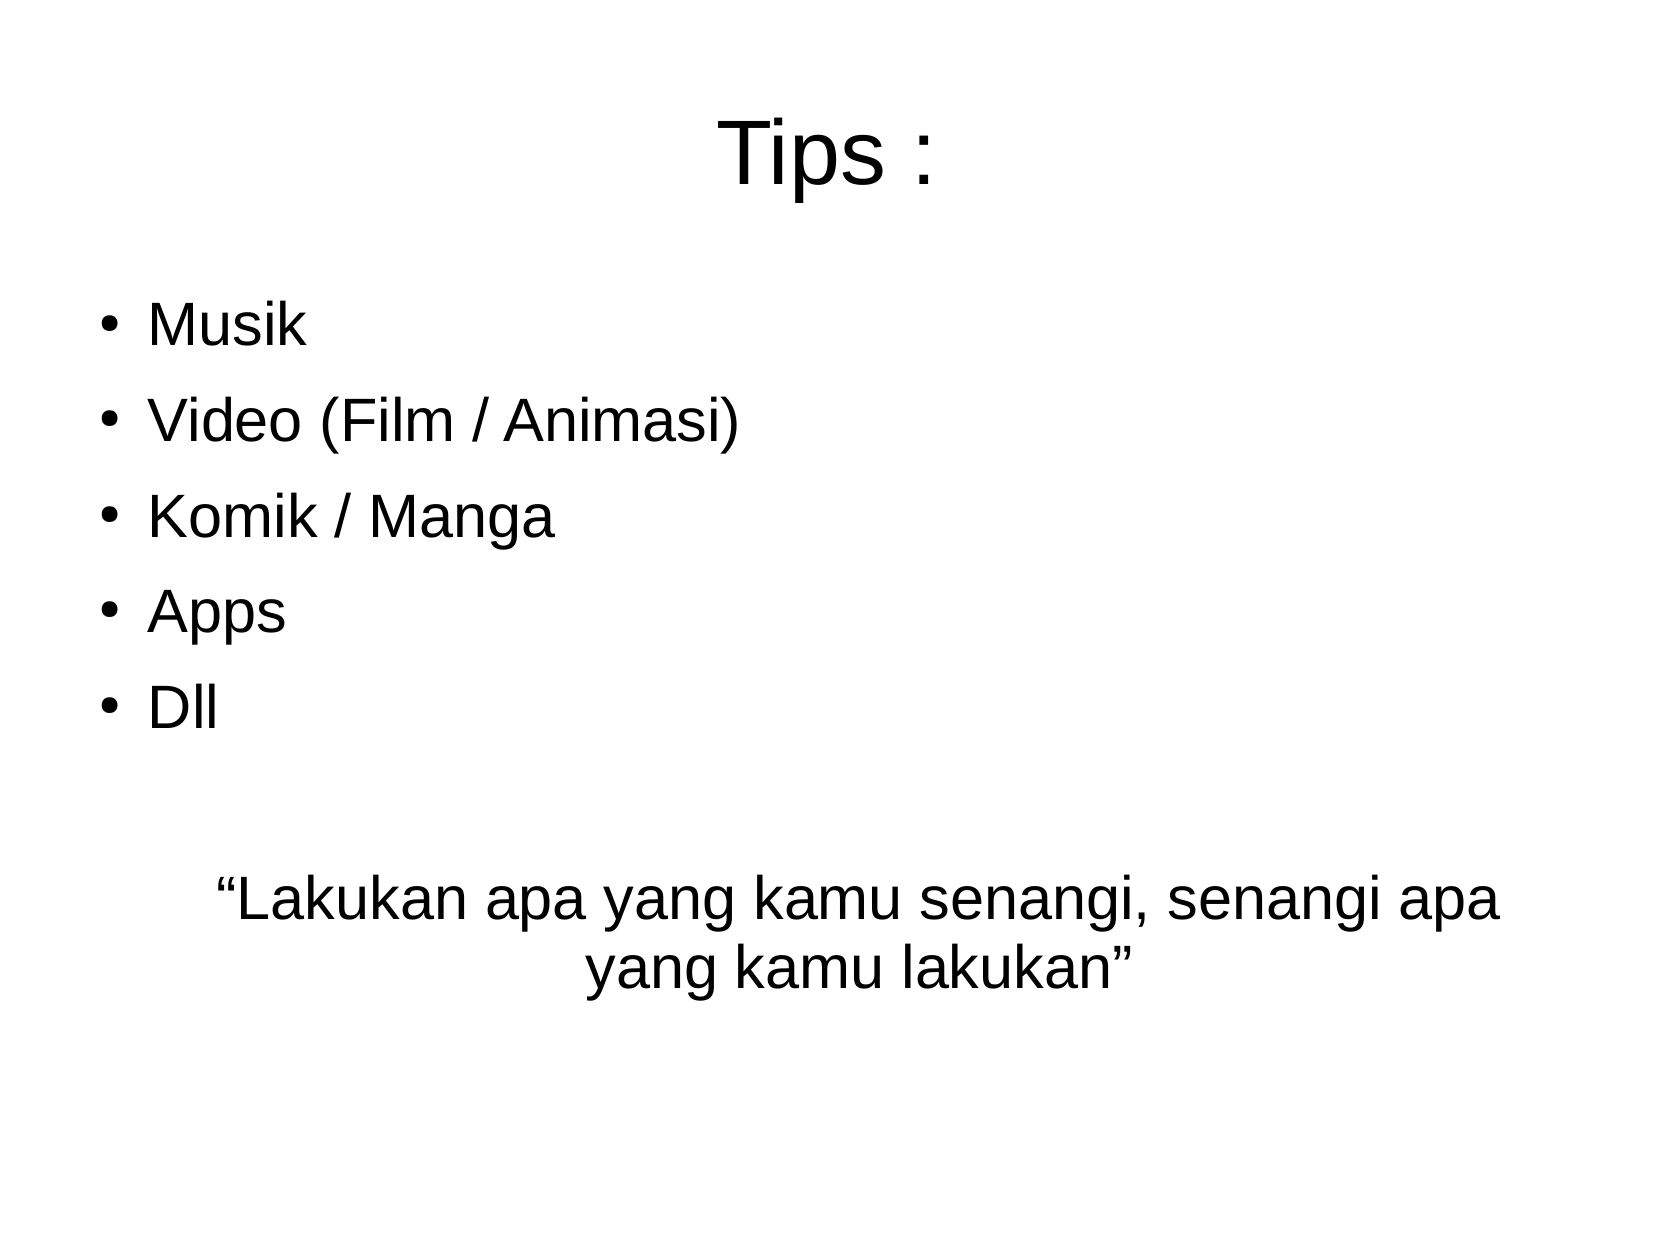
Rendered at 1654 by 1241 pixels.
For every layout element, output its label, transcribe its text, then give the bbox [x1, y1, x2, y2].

title Tips : [82, 49, 1571, 257]
list Musik Video (Film / Animasi) Komik / Manga Apps Dll “Lakukan apa yang kamu senangi, senangi apa yang kamu lakukan” [82, 290, 1571, 1010]
